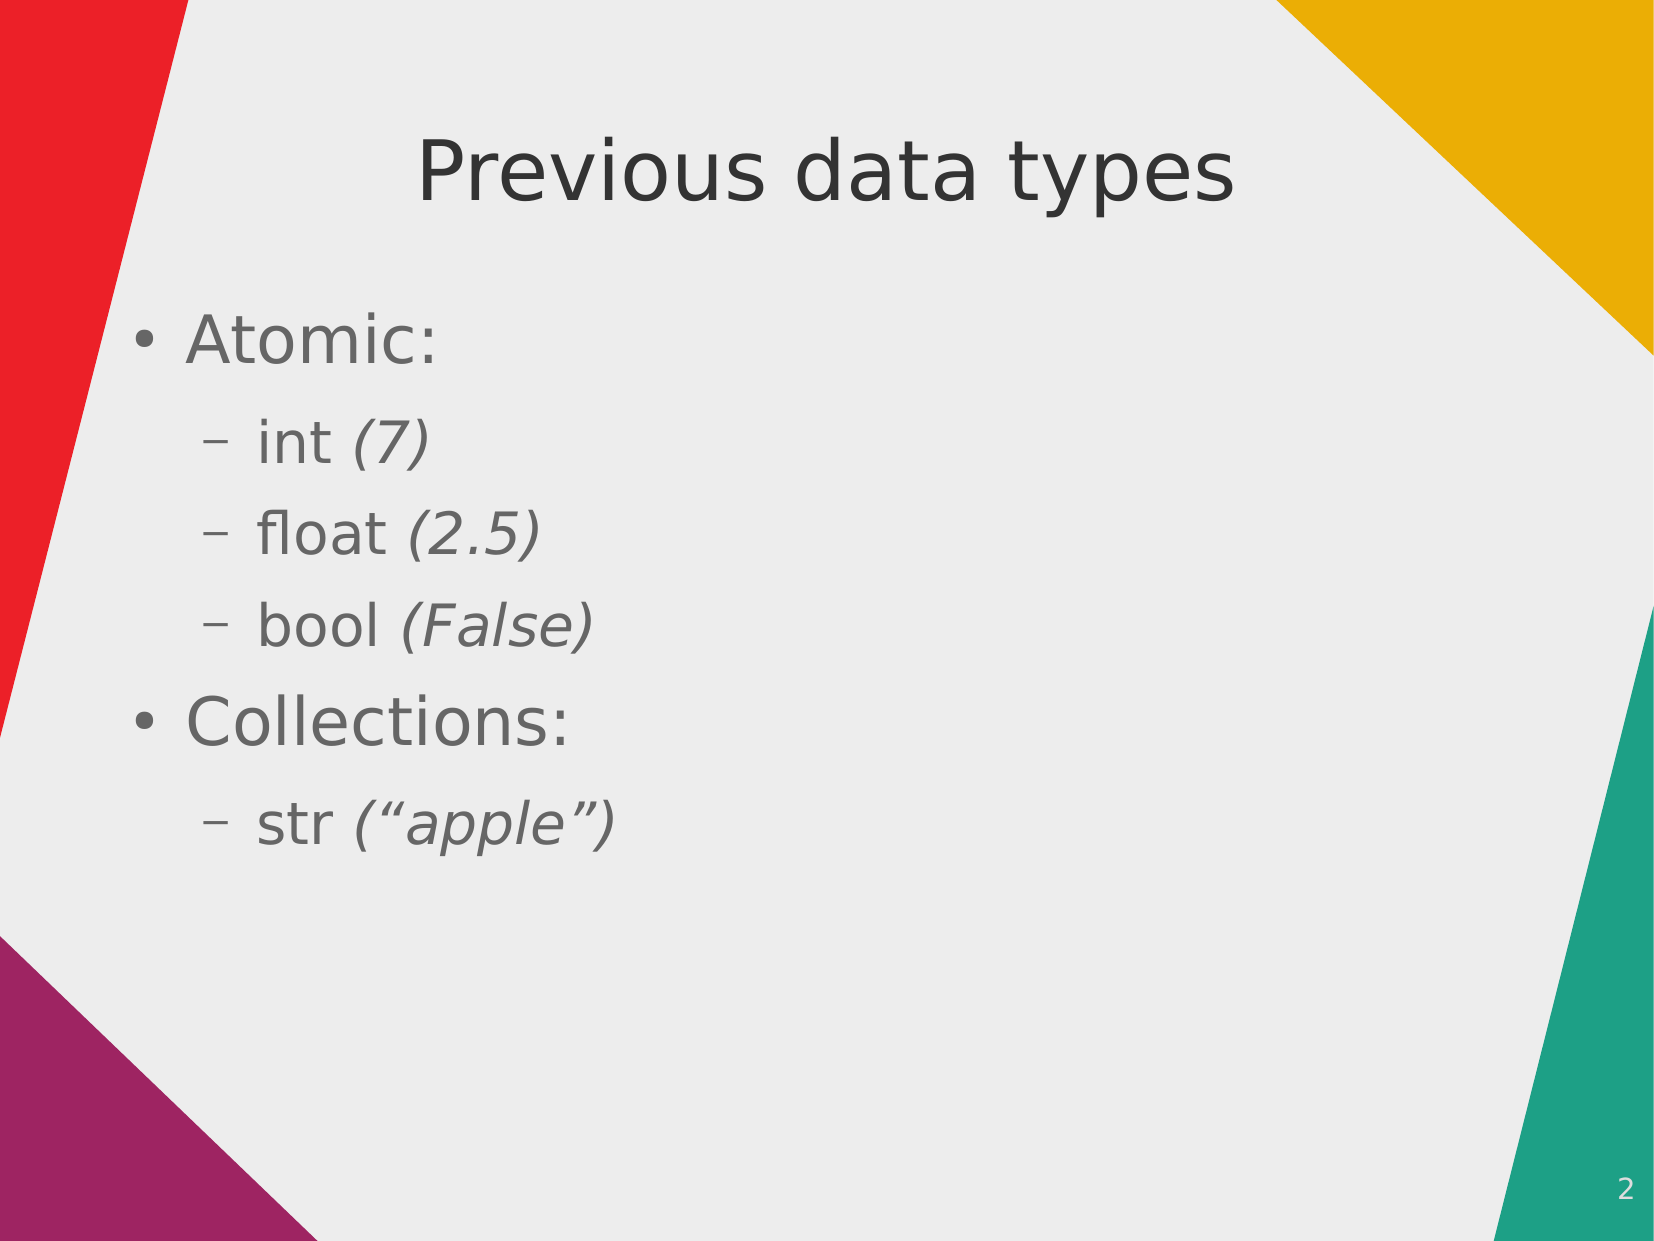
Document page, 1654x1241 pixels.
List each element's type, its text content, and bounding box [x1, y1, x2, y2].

title Previous data types [114, 73, 1539, 271]
list Atomic: int (7) float (2.5) bool (False) Collections: str (“apple”) [114, 302, 1539, 1033]
